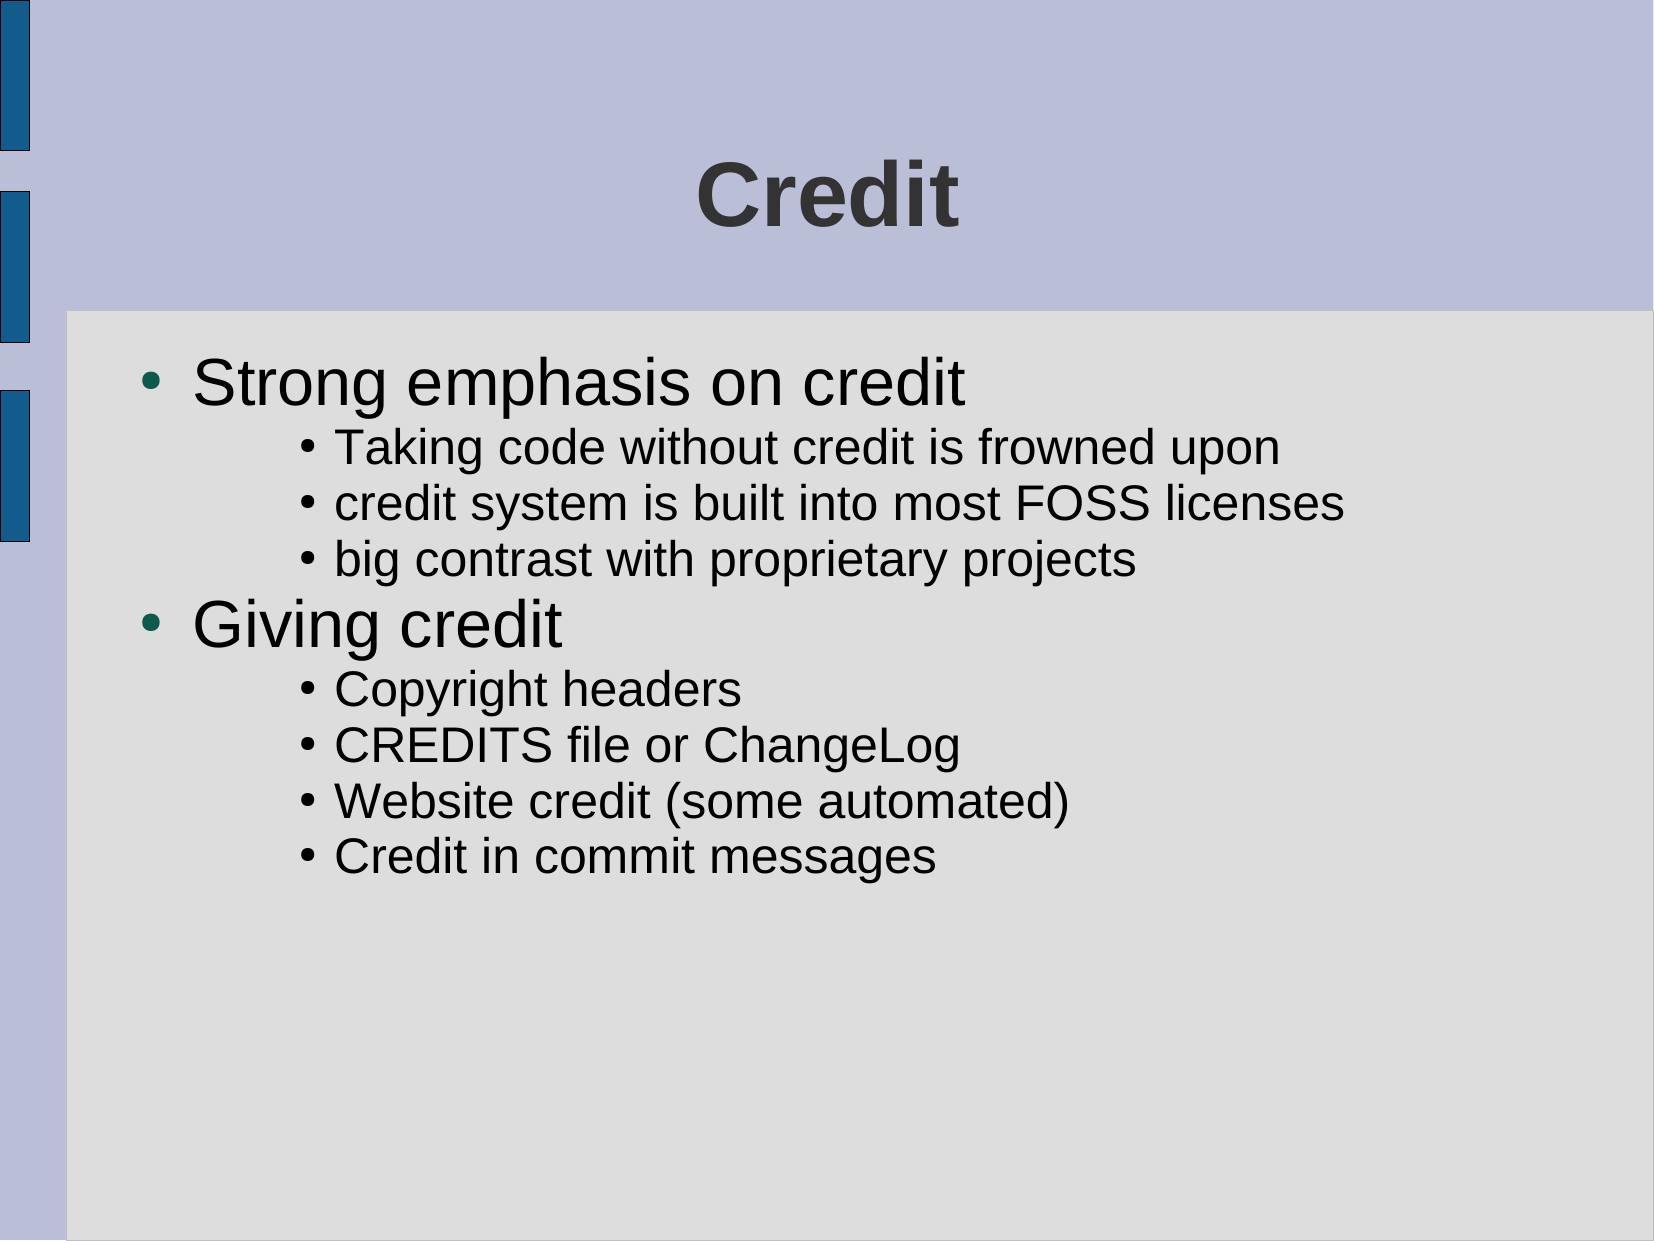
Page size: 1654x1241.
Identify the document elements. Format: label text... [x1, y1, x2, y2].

list Strong emphasis on credit Taking code without credit is frowned upon credit system is built into most FOSS licenses big contrast with proprietary projects Giving credit Copyright headers CREDITS file or ChangeLog Website credit (some automated) Credit in commit messages [121, 344, 1534, 1112]
title Credit [121, 98, 1534, 291]
